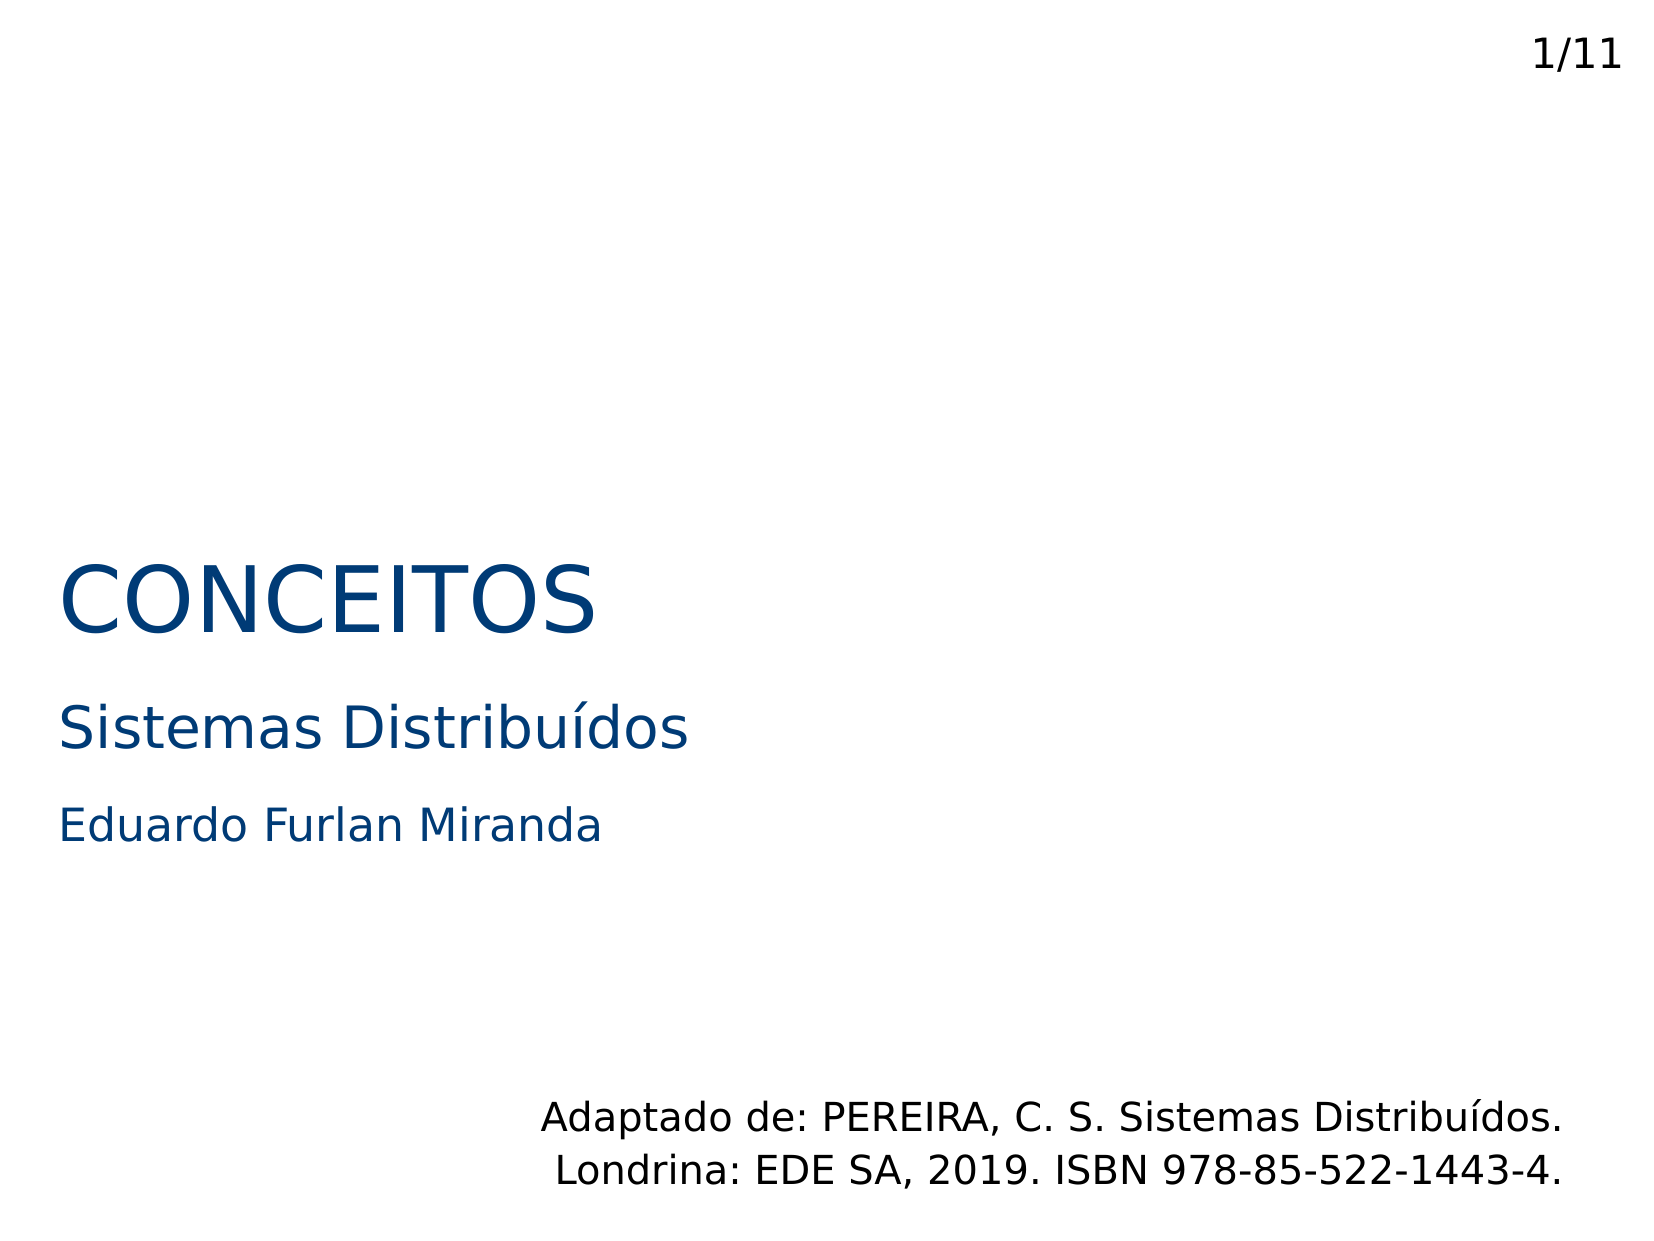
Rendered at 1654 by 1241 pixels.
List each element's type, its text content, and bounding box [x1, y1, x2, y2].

list CONCEITOS Sistemas Distribuídos Eduardo Furlan Miranda [59, 531, 1625, 1211]
list Adaptado de: PEREIRA, C. S. Sistemas Distribuídos. Londrina: EDE SA, 2019. ISBN 978-85-522-1443-4. [539, 1086, 1565, 1211]
